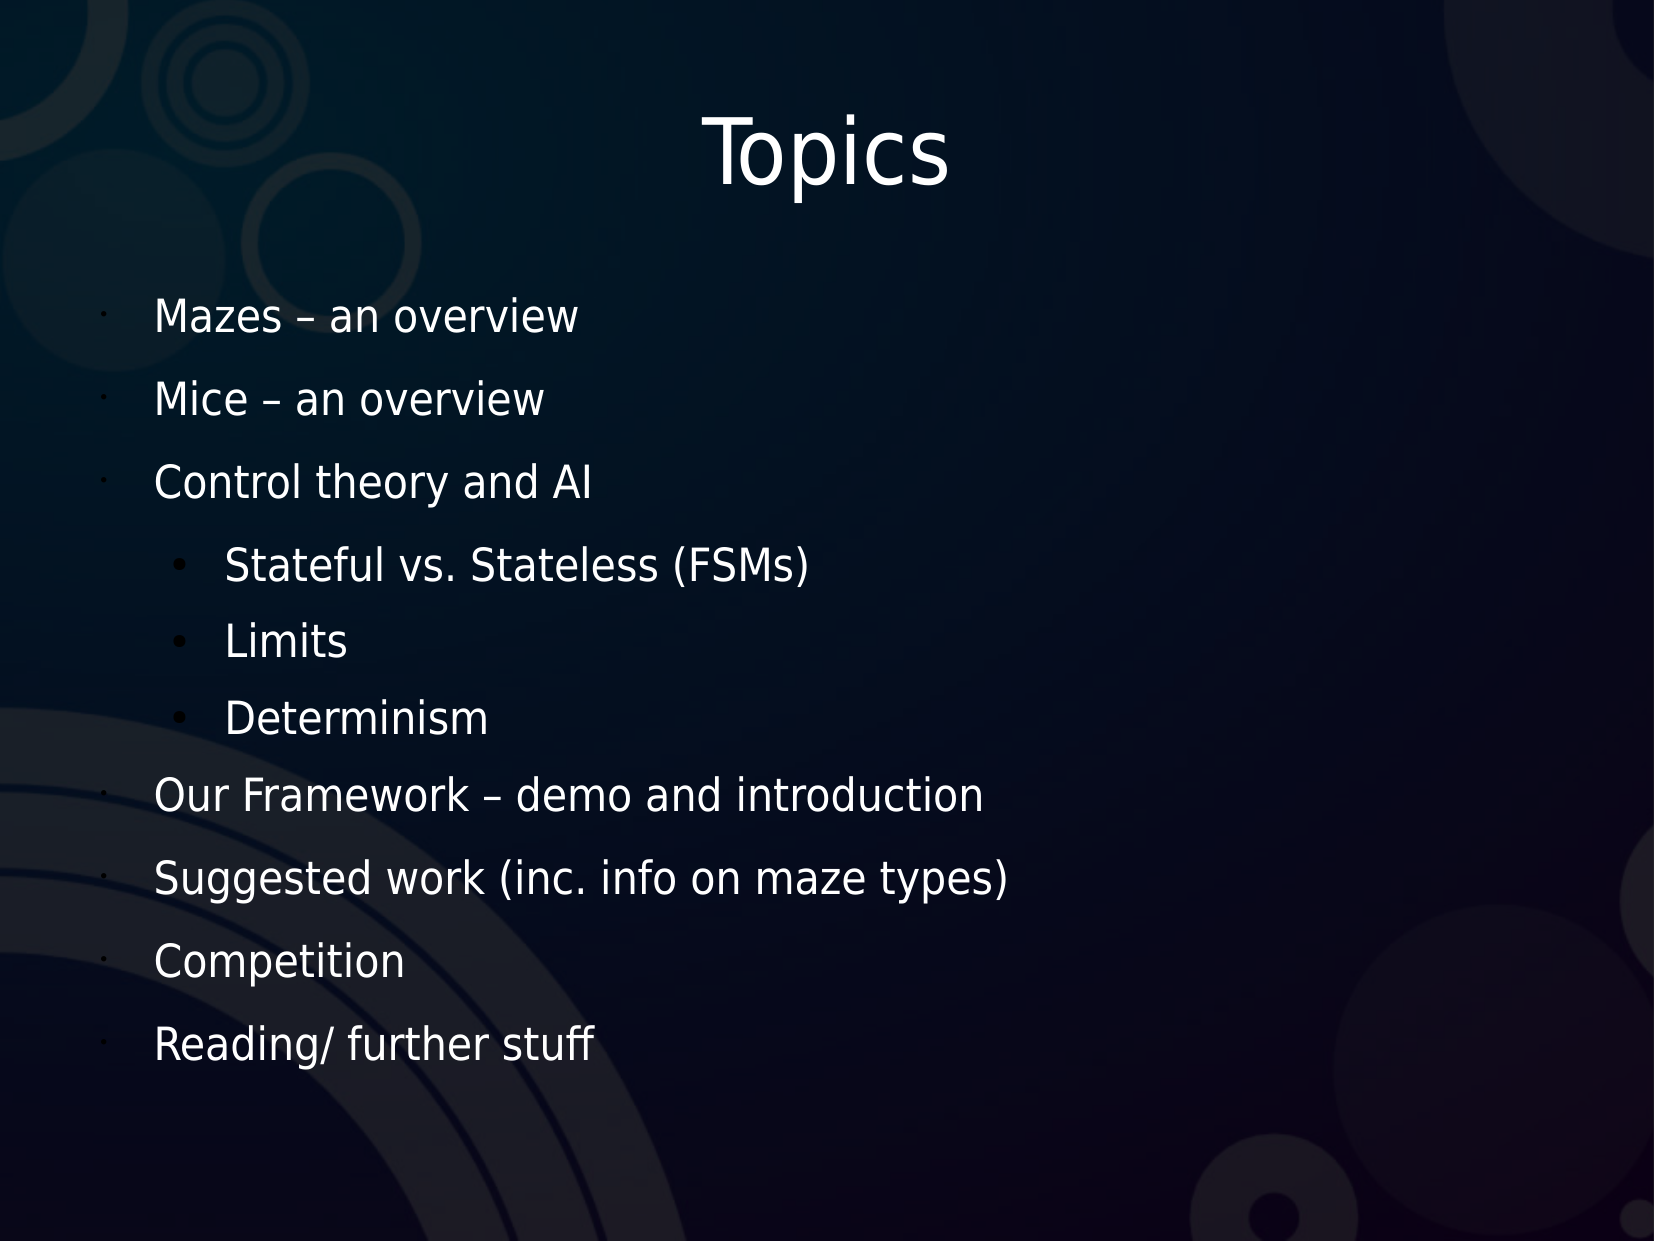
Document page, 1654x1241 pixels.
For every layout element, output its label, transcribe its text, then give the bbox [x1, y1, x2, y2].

list Mazes – an overview Mice – an overview Control theory and AI Stateful vs. Stateless (FSMs) Limits Determinism Our Framework – demo and introduction Suggested work (inc. info on maze types) Competition Reading/ further stuff [82, 290, 1571, 1094]
picture [0, 0, 1654, 1241]
title Topics [82, 49, 1571, 257]
